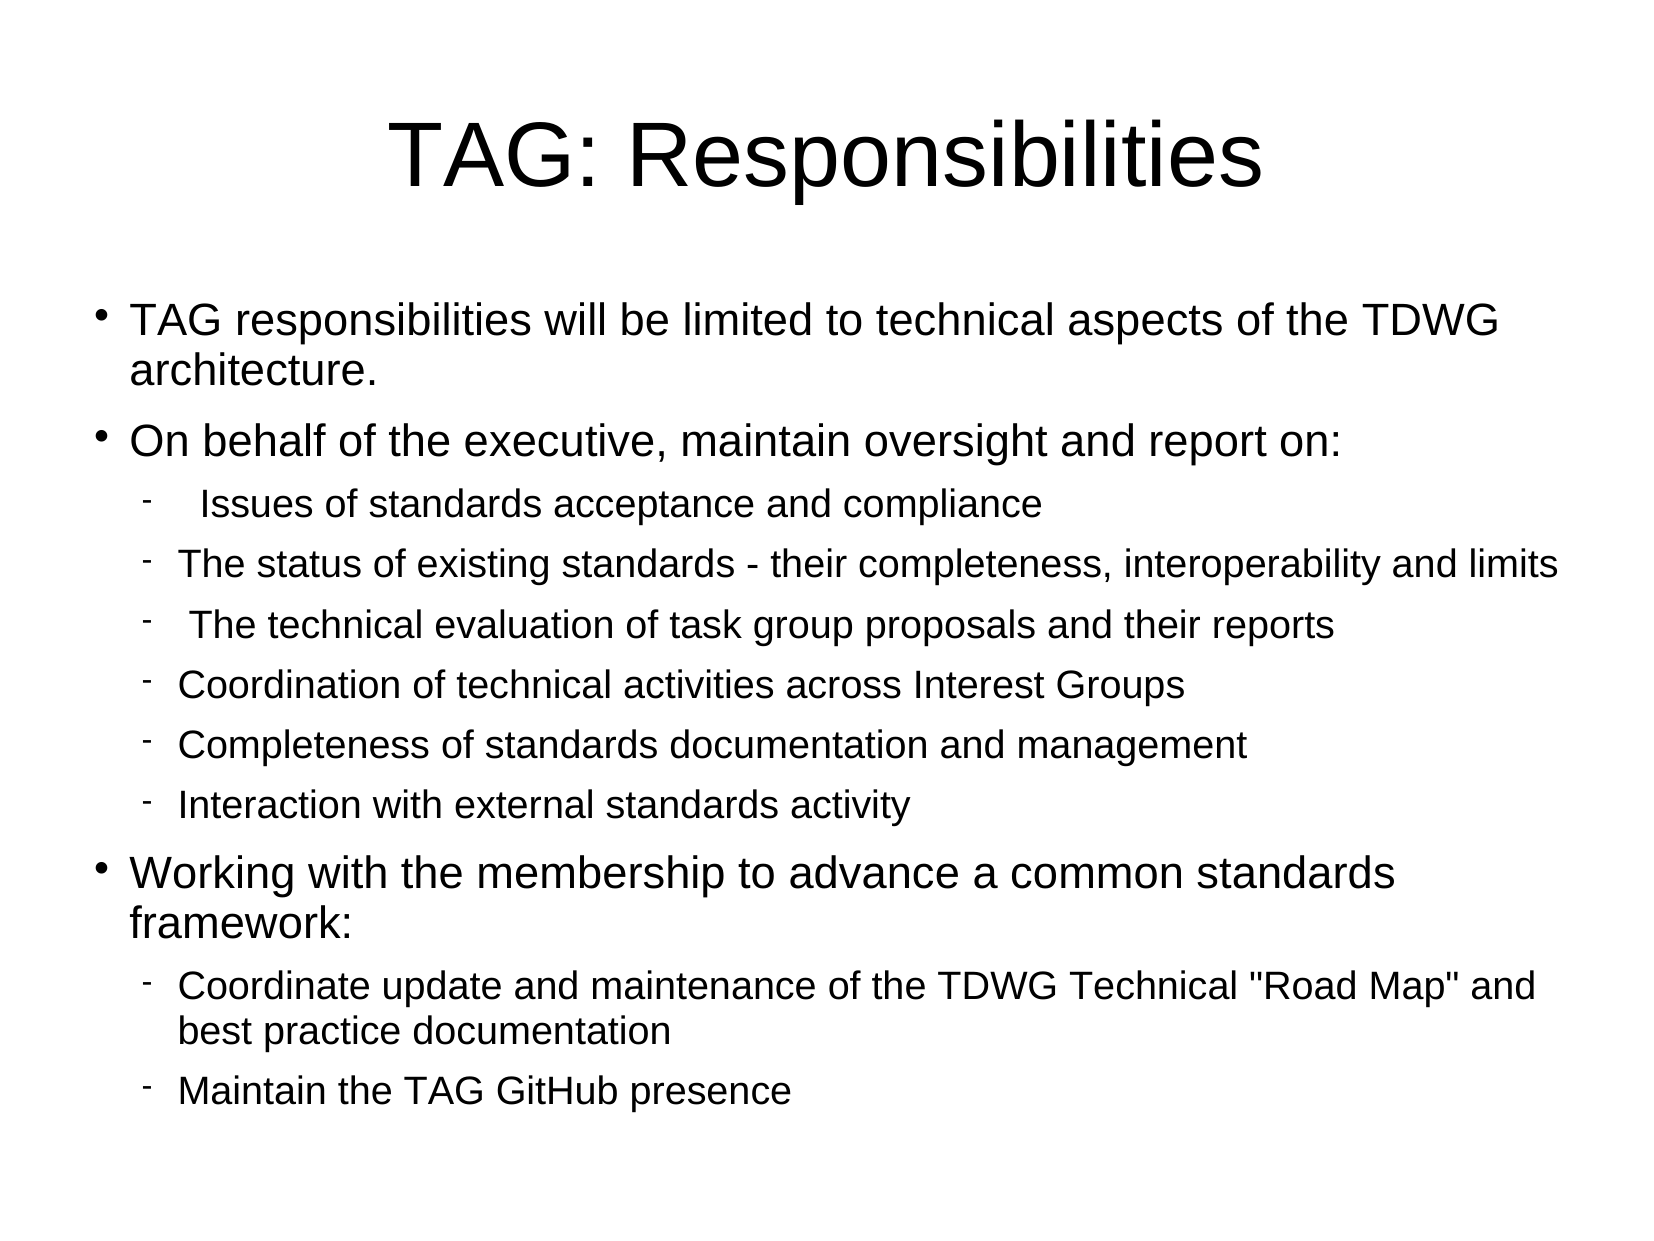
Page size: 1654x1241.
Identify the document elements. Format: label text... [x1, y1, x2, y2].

list TAG responsibilities will be limited to technical aspects of the TDWG architecture. On behalf of the executive, maintain oversight and report on: Issues of standards acceptance and compliance The status of existing standards - their completeness, interoperability and limits The technical evaluation of task group proposals and their reports Coordination of technical activities across Interest Groups Completeness of standards documentation and management Interaction with external standards activity Working with the membership to advance a common standards framework: Coordinate update and maintenance of the TDWG Technical "Road Map" and best practice documentation Maintain the TAG GitHub presence [82, 290, 1571, 1155]
title TAG: Responsibilities [82, 49, 1571, 257]
